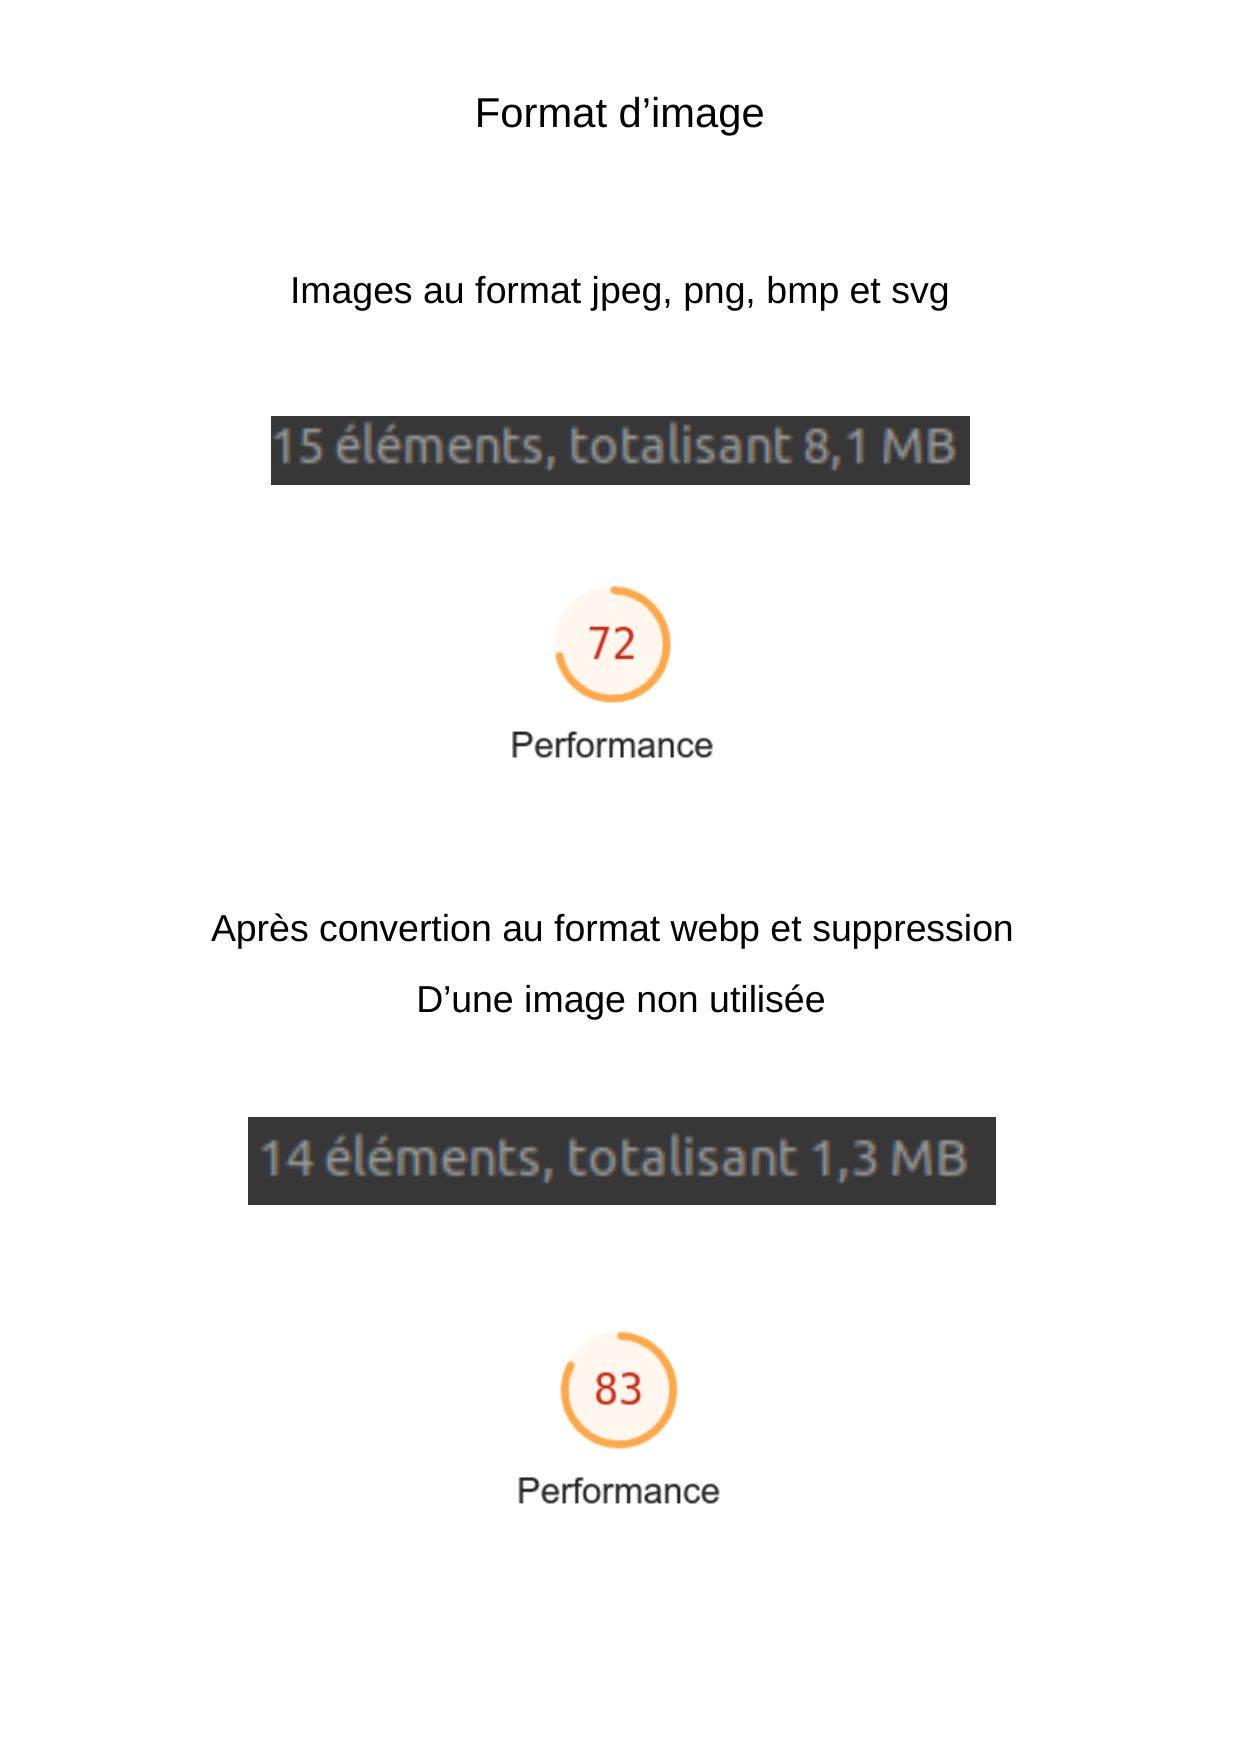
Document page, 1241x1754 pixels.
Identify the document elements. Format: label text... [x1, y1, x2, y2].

text_box Format d’image [460, 82, 780, 144]
text_box Après convertion au format webp et suppression [196, 899, 1040, 957]
picture [248, 1117, 996, 1205]
text_box D’une image non utilisée [401, 970, 841, 1028]
picture [335, 527, 905, 780]
picture [335, 1287, 910, 1524]
picture [271, 416, 970, 485]
text_box Images au format jpeg, png, bmp et svg [275, 262, 965, 331]
